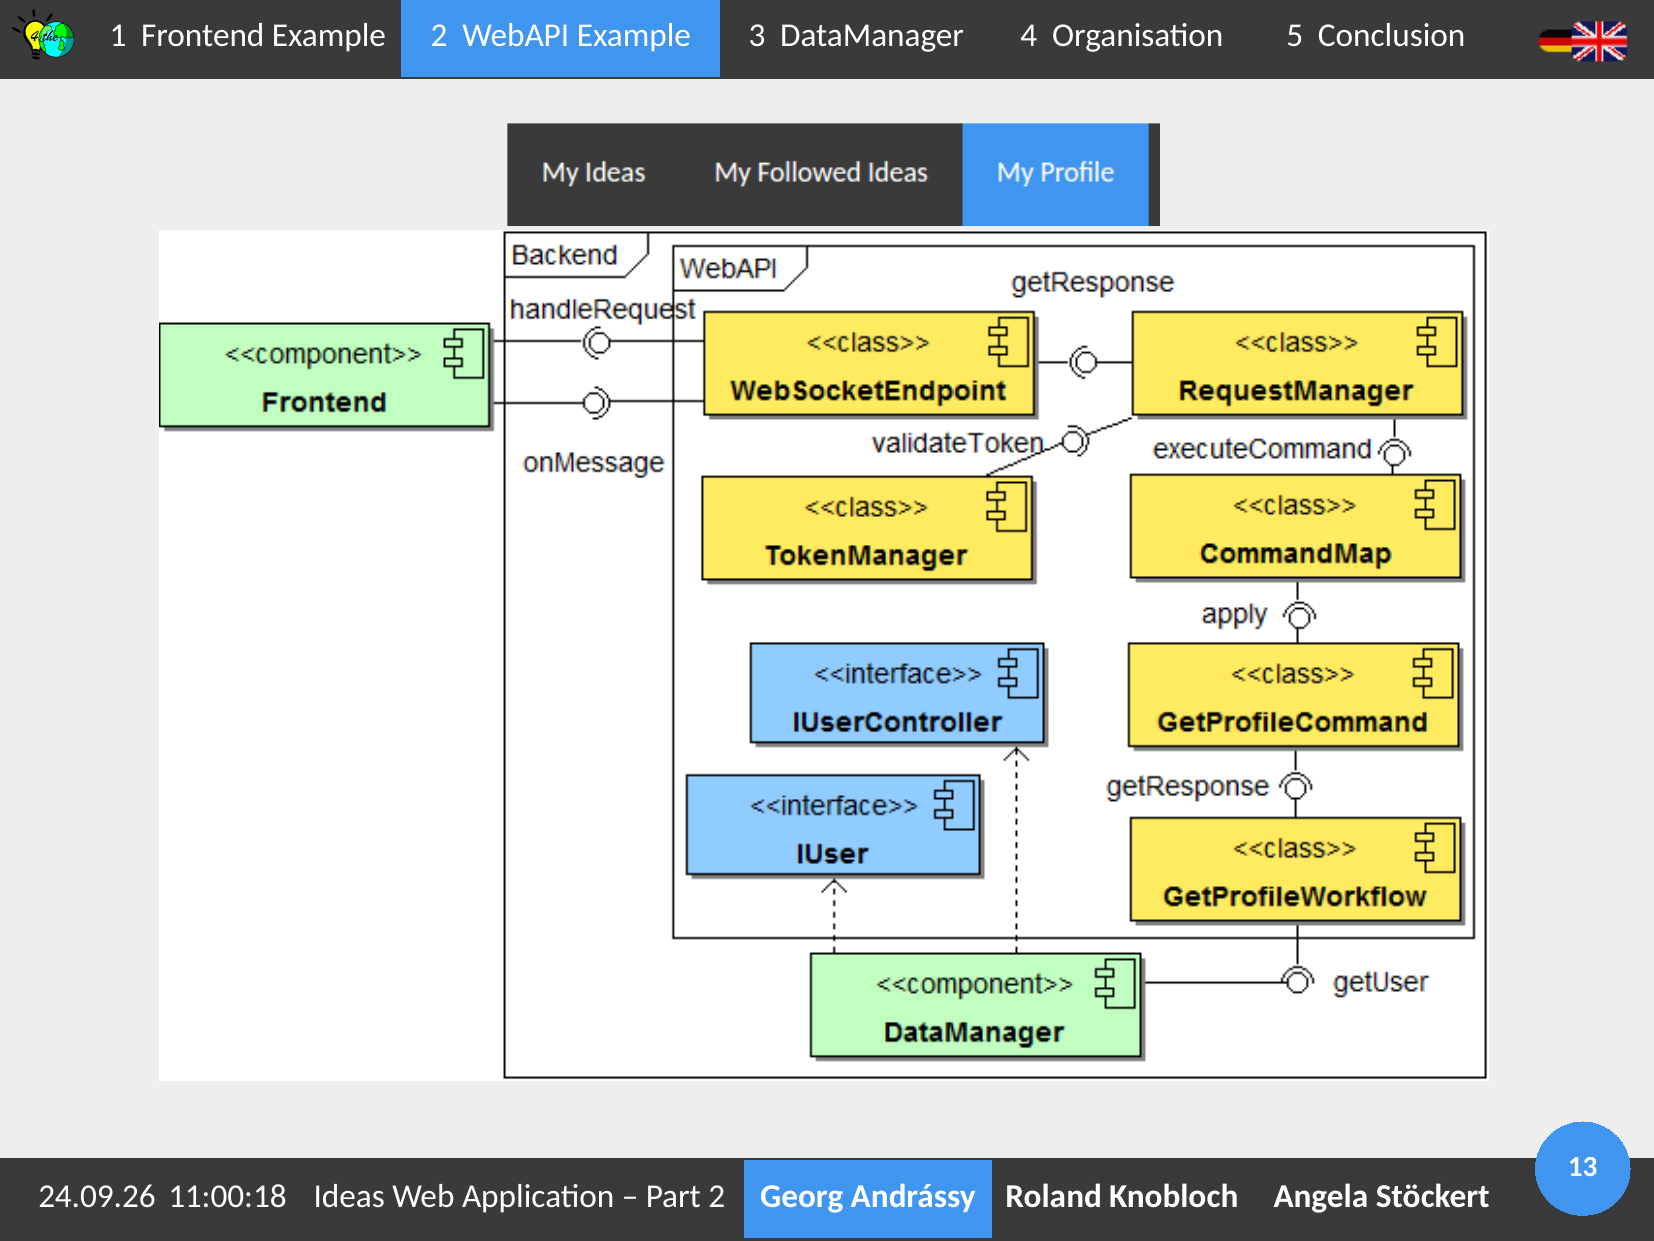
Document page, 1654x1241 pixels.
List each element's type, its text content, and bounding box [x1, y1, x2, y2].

picture [1536, 18, 1629, 64]
text_box 4 Organisation [992, 0, 1251, 77]
picture [159, 230, 1489, 1081]
text_box 1 Frontend Example [94, 0, 401, 77]
text_box Angela Stöckert [1251, 1160, 1512, 1238]
text_box Ideas Web Application – Part 2 [307, 1160, 733, 1238]
text_box 5 Conclusion [1251, 0, 1501, 77]
picture [2, 0, 83, 79]
text_box 2 WebAPI Example [401, 0, 720, 77]
text_box Roland Knobloch [992, 1160, 1251, 1238]
text_box Georg Andrássy [744, 1160, 992, 1238]
text_box 3 DataManager [720, 0, 992, 77]
picture [506, 122, 1160, 226]
